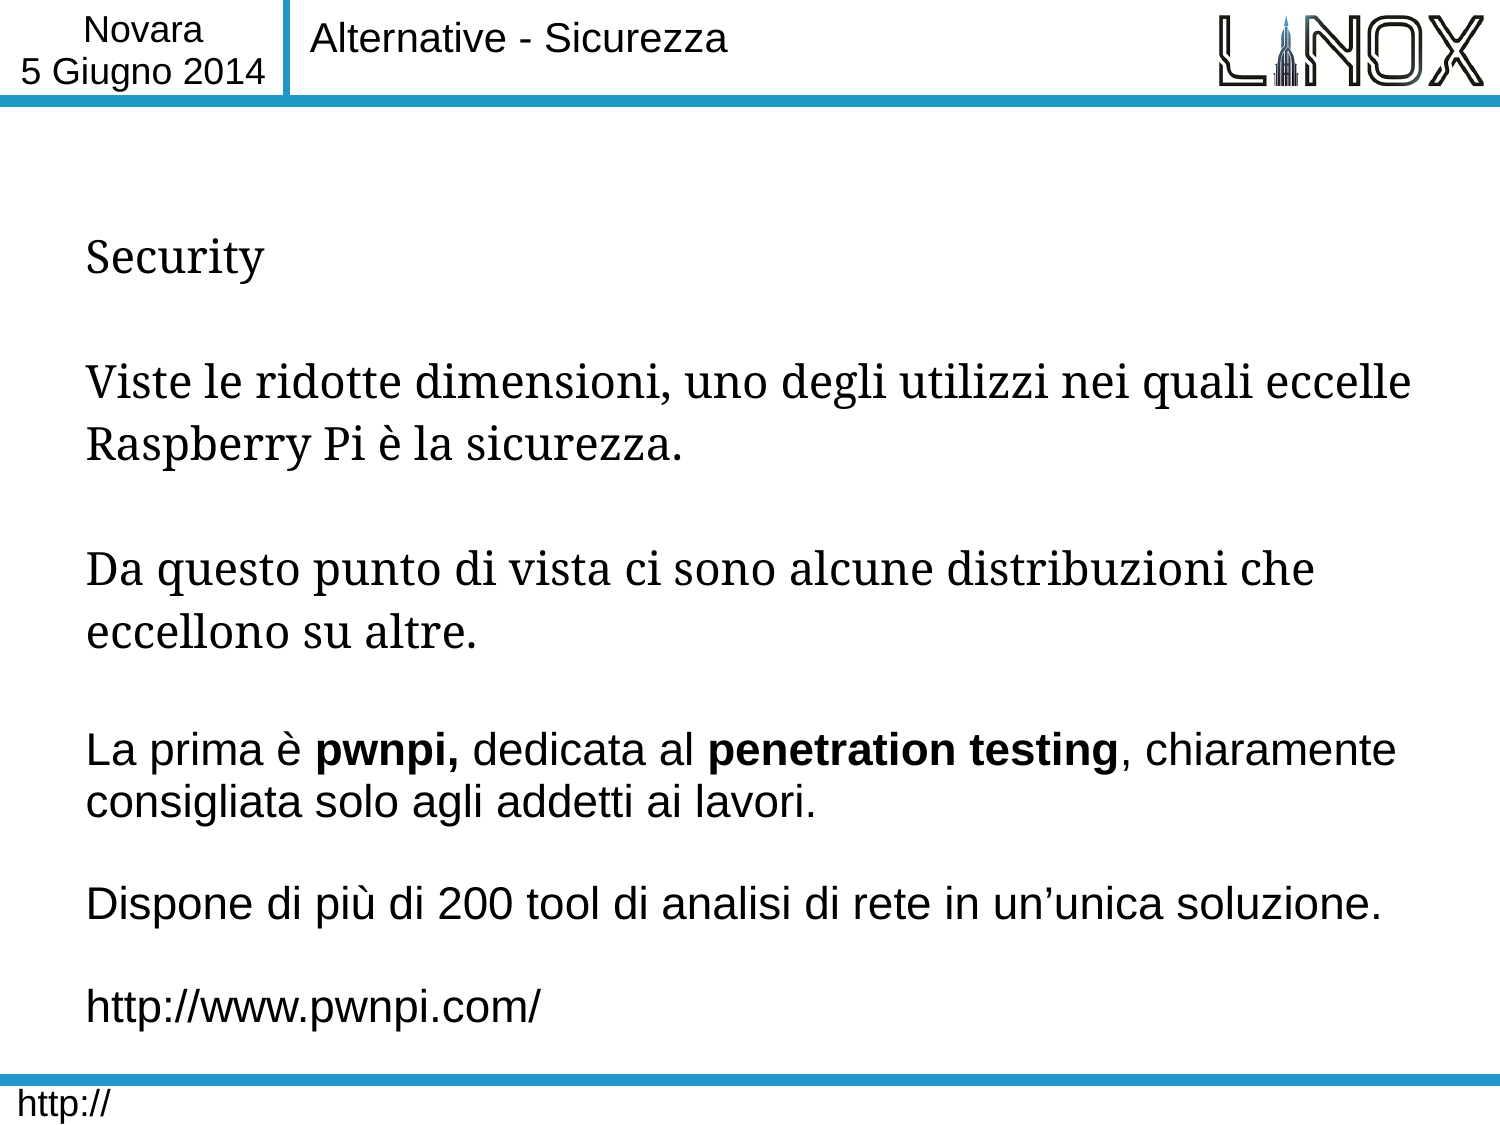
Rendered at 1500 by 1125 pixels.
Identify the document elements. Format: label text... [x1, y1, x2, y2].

list Alternative - Sicurezza [295, 7, 1321, 83]
text_box Security Viste le ridotte dimensioni, uno degli utilizzi nei quali eccelle Raspberry Pi è la sicurezza. Da questo punto di vista ci sono alcune distribuzioni che eccellono su altre. La prima è pwnpi, dedicata al penetration testing, chiaramente consigliata solo agli addetti ai lavori. Dispone di più di 200 tool di analisi di rete in un’unica soluzione. http://www.pwnpi.com/ [70, 216, 1438, 956]
picture [0, 0, 1500, 107]
picture [0, 1074, 1500, 1086]
